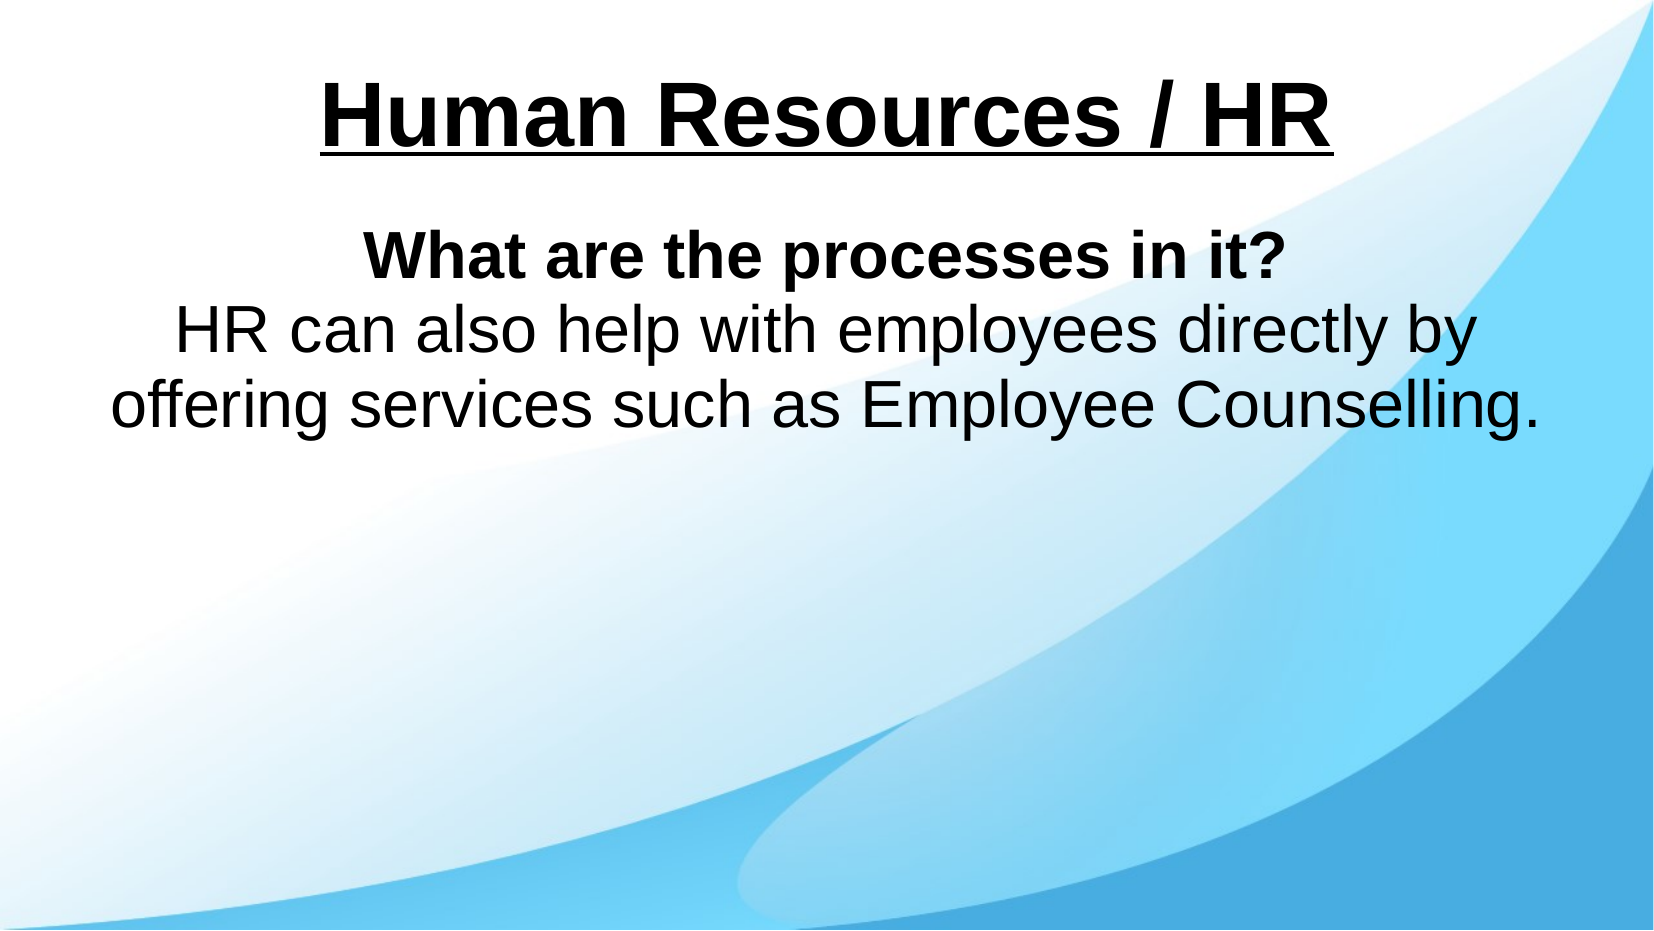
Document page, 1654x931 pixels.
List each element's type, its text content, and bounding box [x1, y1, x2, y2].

title Human Resources / HR [82, 37, 1571, 193]
picture [0, 0, 1654, 931]
subtitle What are the processes in it? HR can also help with employees directly by offering services such as Employee Counselling. [82, 217, 1571, 758]
